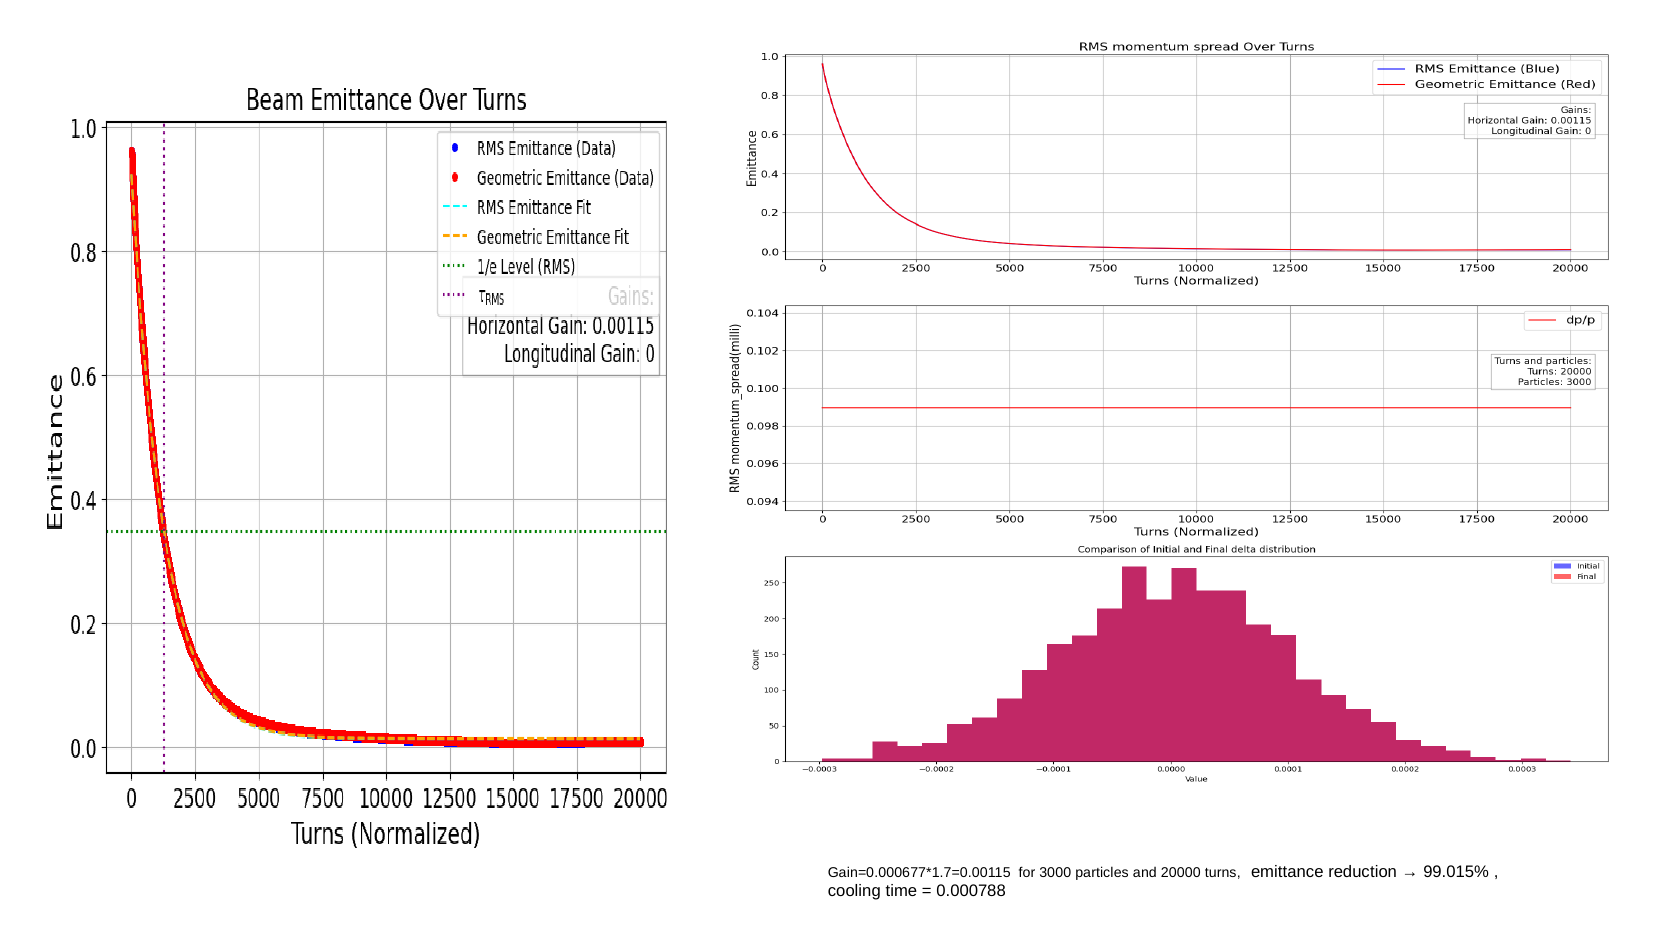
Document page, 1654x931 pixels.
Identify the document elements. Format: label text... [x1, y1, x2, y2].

list Gain=0.000677*1.7=0.00115 for 3000 particles and 20000 turns, emittance reduction → 99.015% , cooling time = 0.000788 [787, 862, 1538, 901]
picture [724, 37, 1613, 788]
picture [37, 74, 676, 863]
